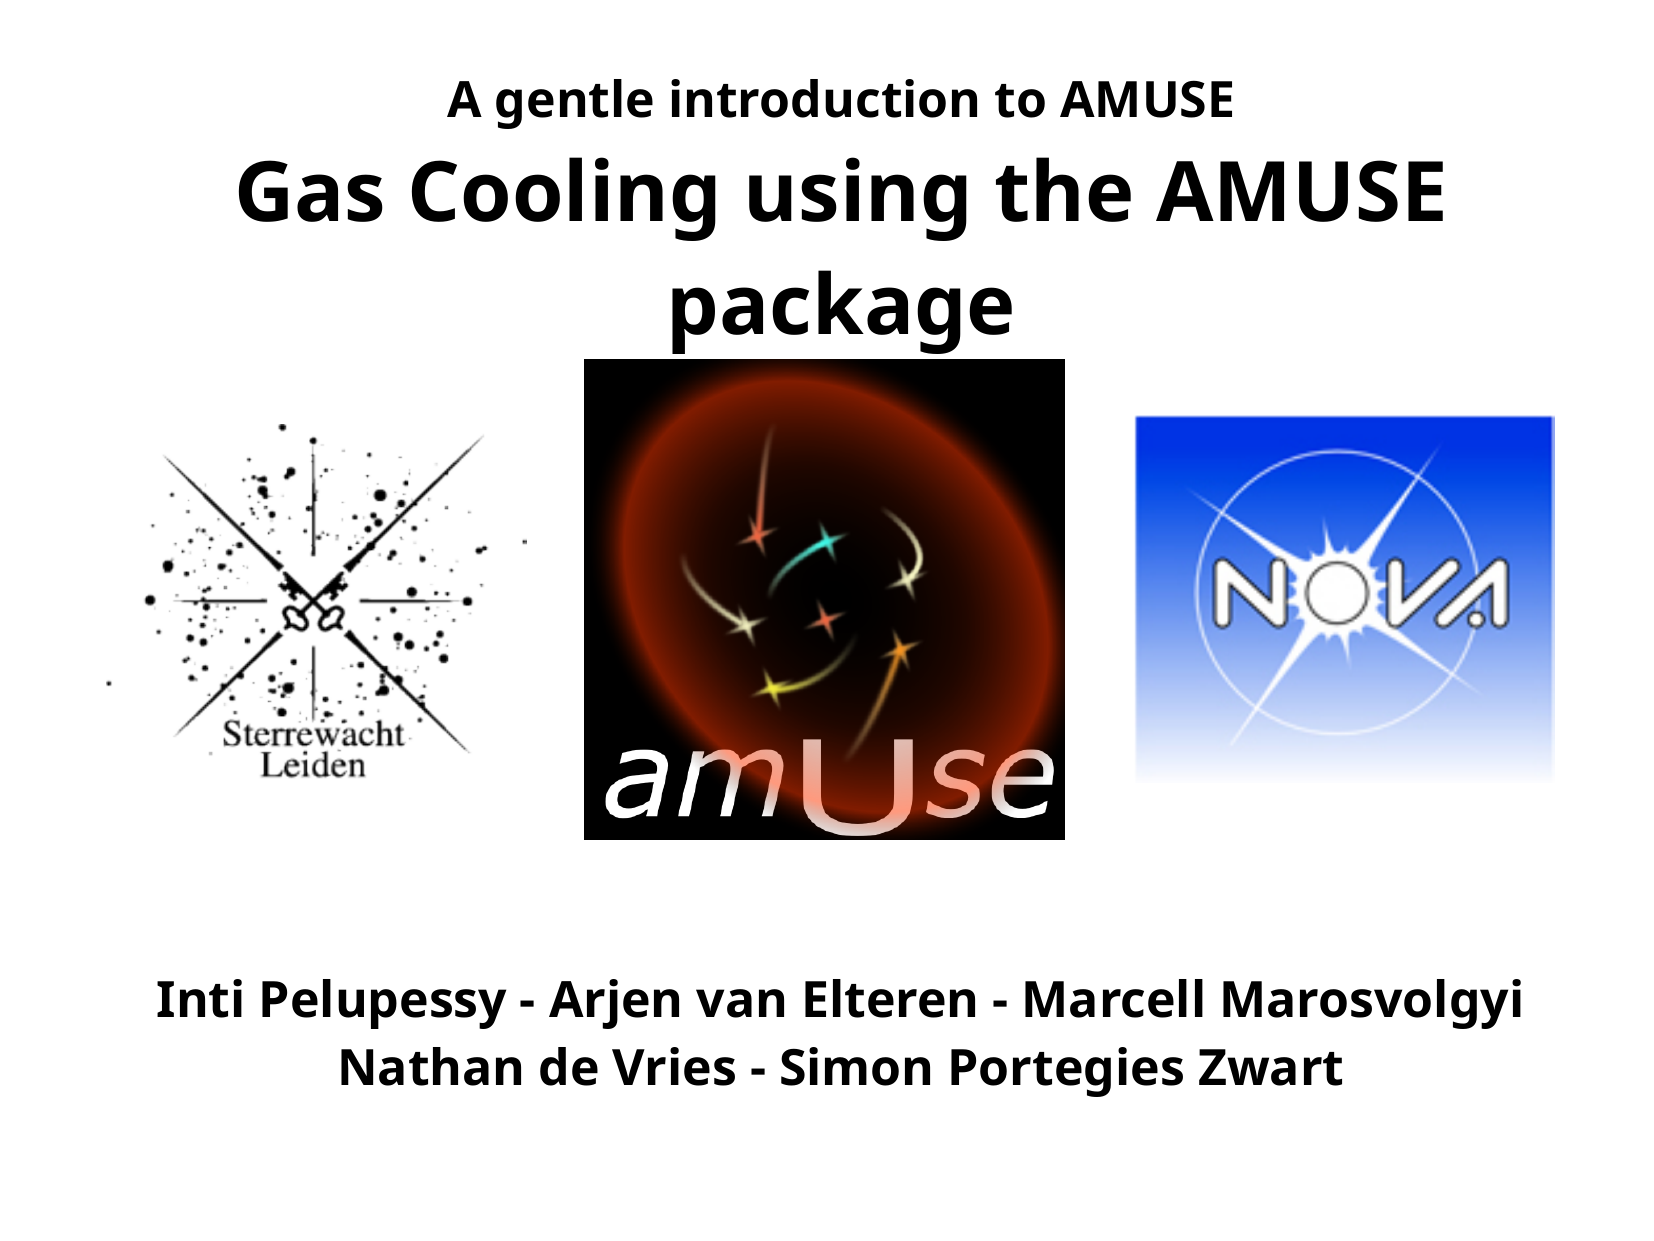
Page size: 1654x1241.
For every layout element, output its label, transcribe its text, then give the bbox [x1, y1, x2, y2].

picture [1134, 415, 1555, 783]
text_box A gentle introduction to AMUSE Gas Cooling using the AMUSE package [59, 56, 1625, 290]
text_box Inti Pelupessy - Arjen van Elteren - Marcell Marosvolgyi Nathan de Vries - Simon Portegies Zwart [142, 956, 1565, 1217]
picture [106, 424, 527, 786]
picture [584, 359, 1065, 840]
